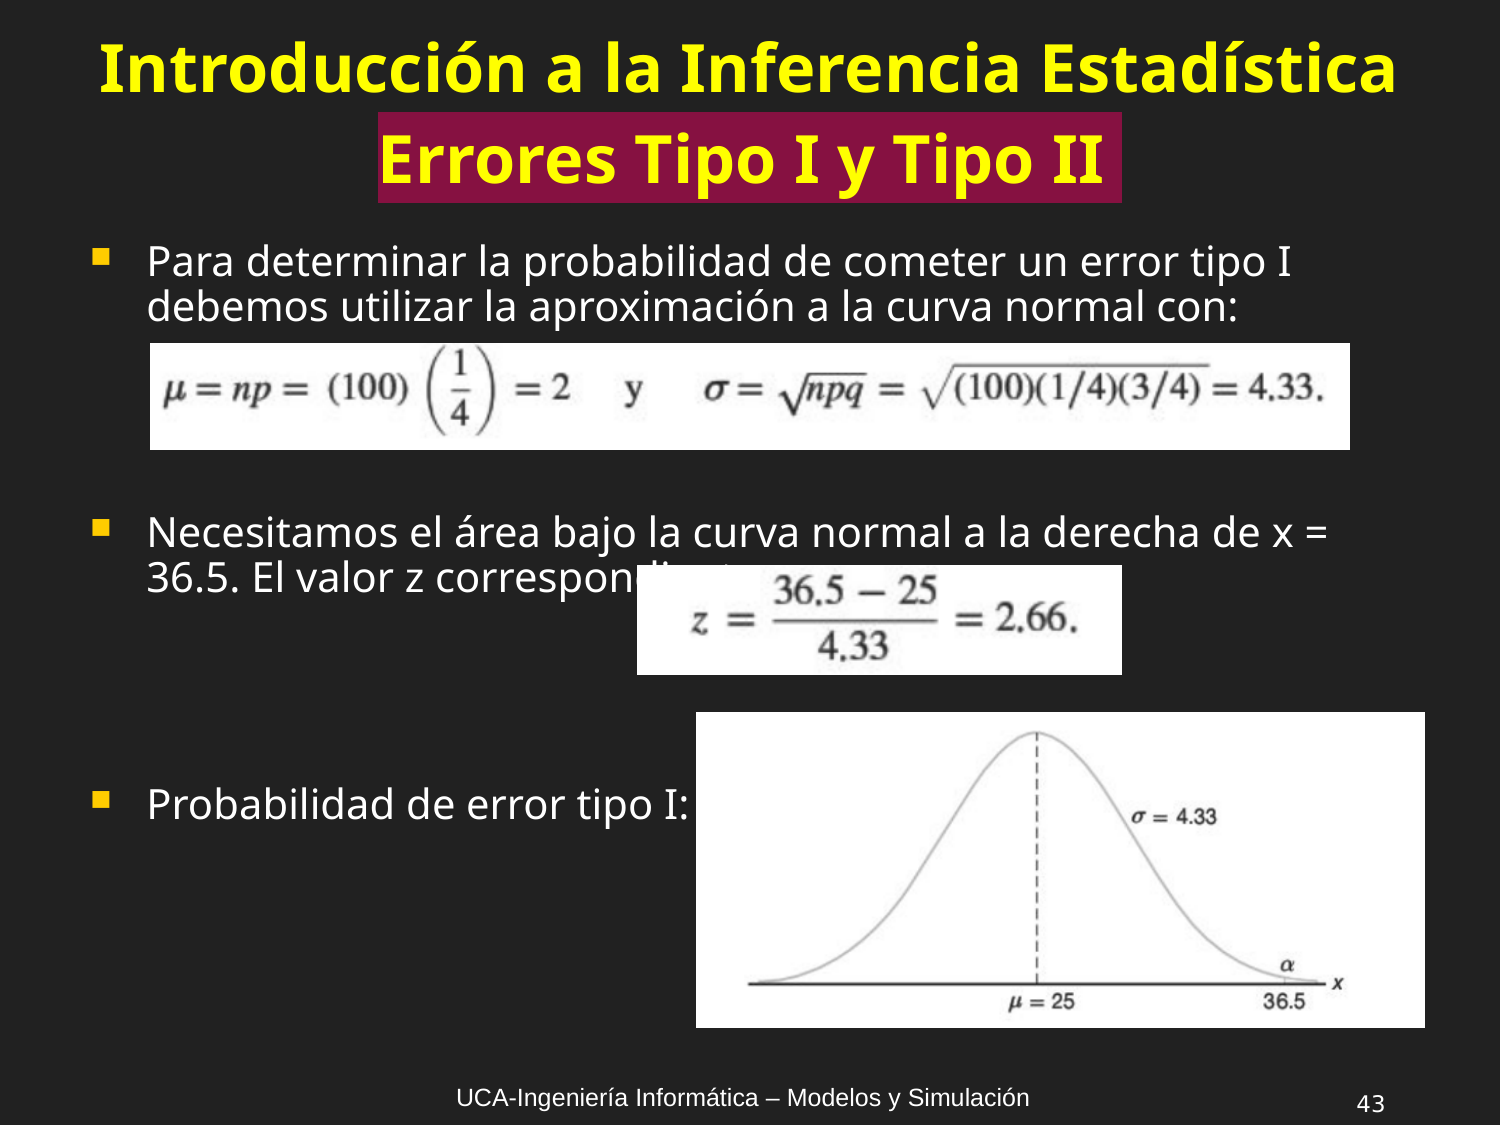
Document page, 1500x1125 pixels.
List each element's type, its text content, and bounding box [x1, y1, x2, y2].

list Para determinar la probabilidad de cometer un error tipo I debemos utilizar la aproximación a la curva normal con: Necesitamos el área bajo la curva normal a la derecha de x = 36.5. El valor z correspondiente es Probabilidad de error tipo I: [75, 232, 1425, 1051]
picture [696, 712, 1425, 1028]
picture [150, 343, 1350, 451]
title Introducción a la Inferencia Estadística Errores Tipo I y Tipo II [75, 37, 1426, 188]
picture [637, 565, 1122, 676]
